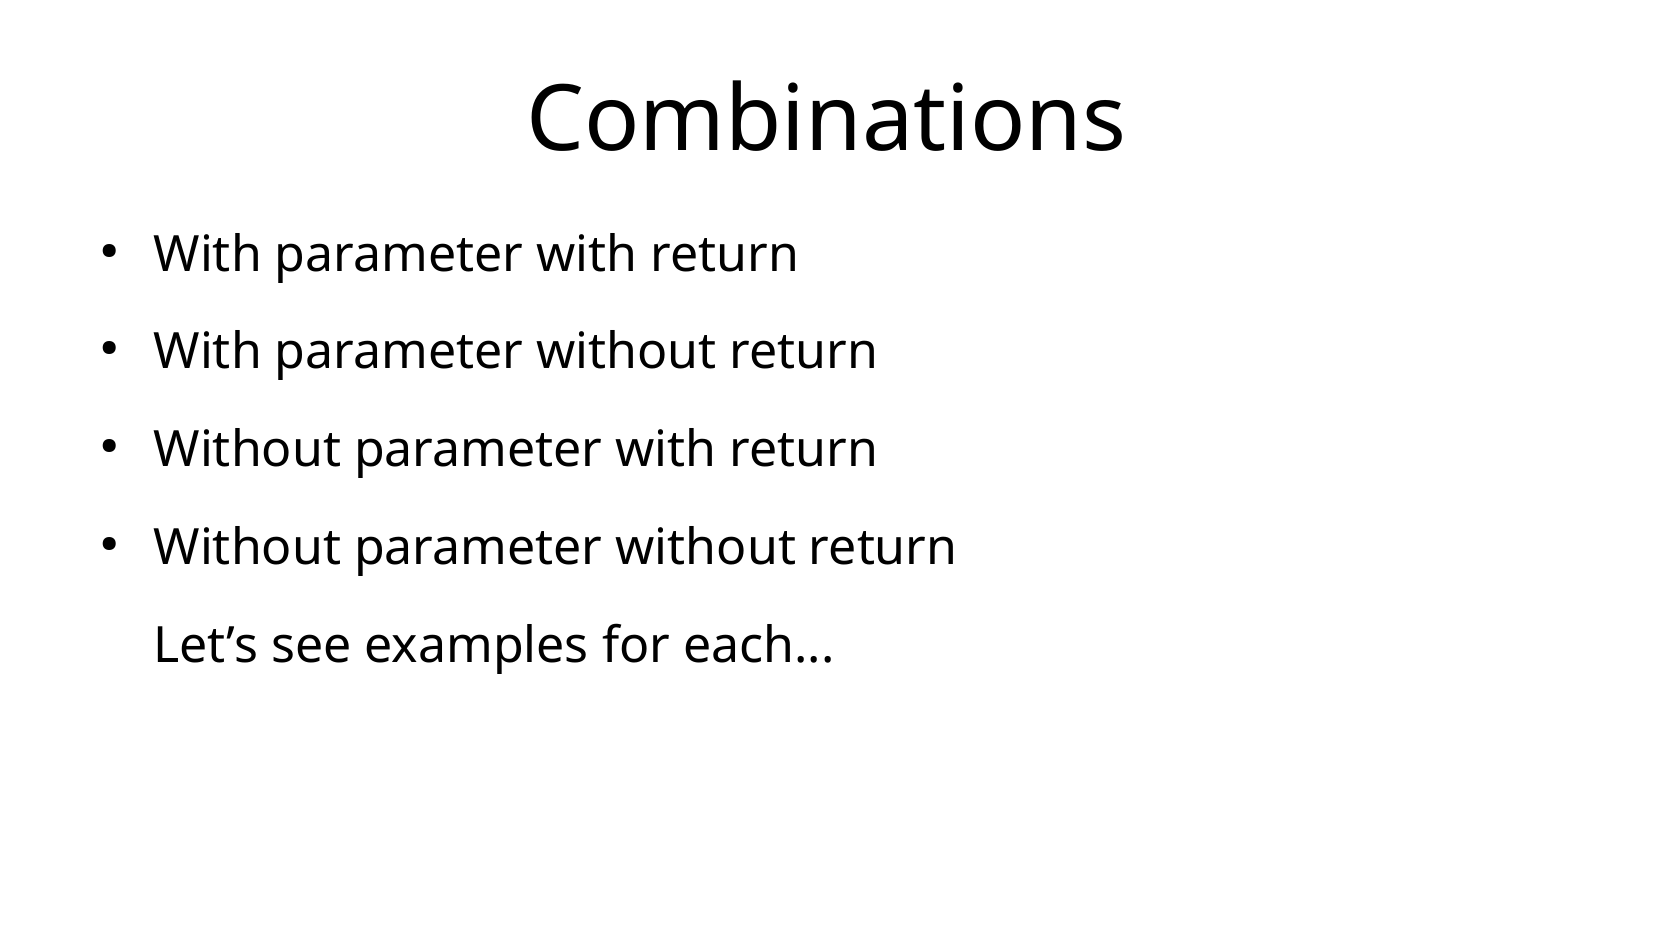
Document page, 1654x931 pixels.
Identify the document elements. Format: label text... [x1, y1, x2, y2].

title Combinations [82, 37, 1571, 193]
list With parameter with return With parameter without return Without parameter with return Without parameter without return Let’s see examples for each... [82, 217, 1571, 758]
